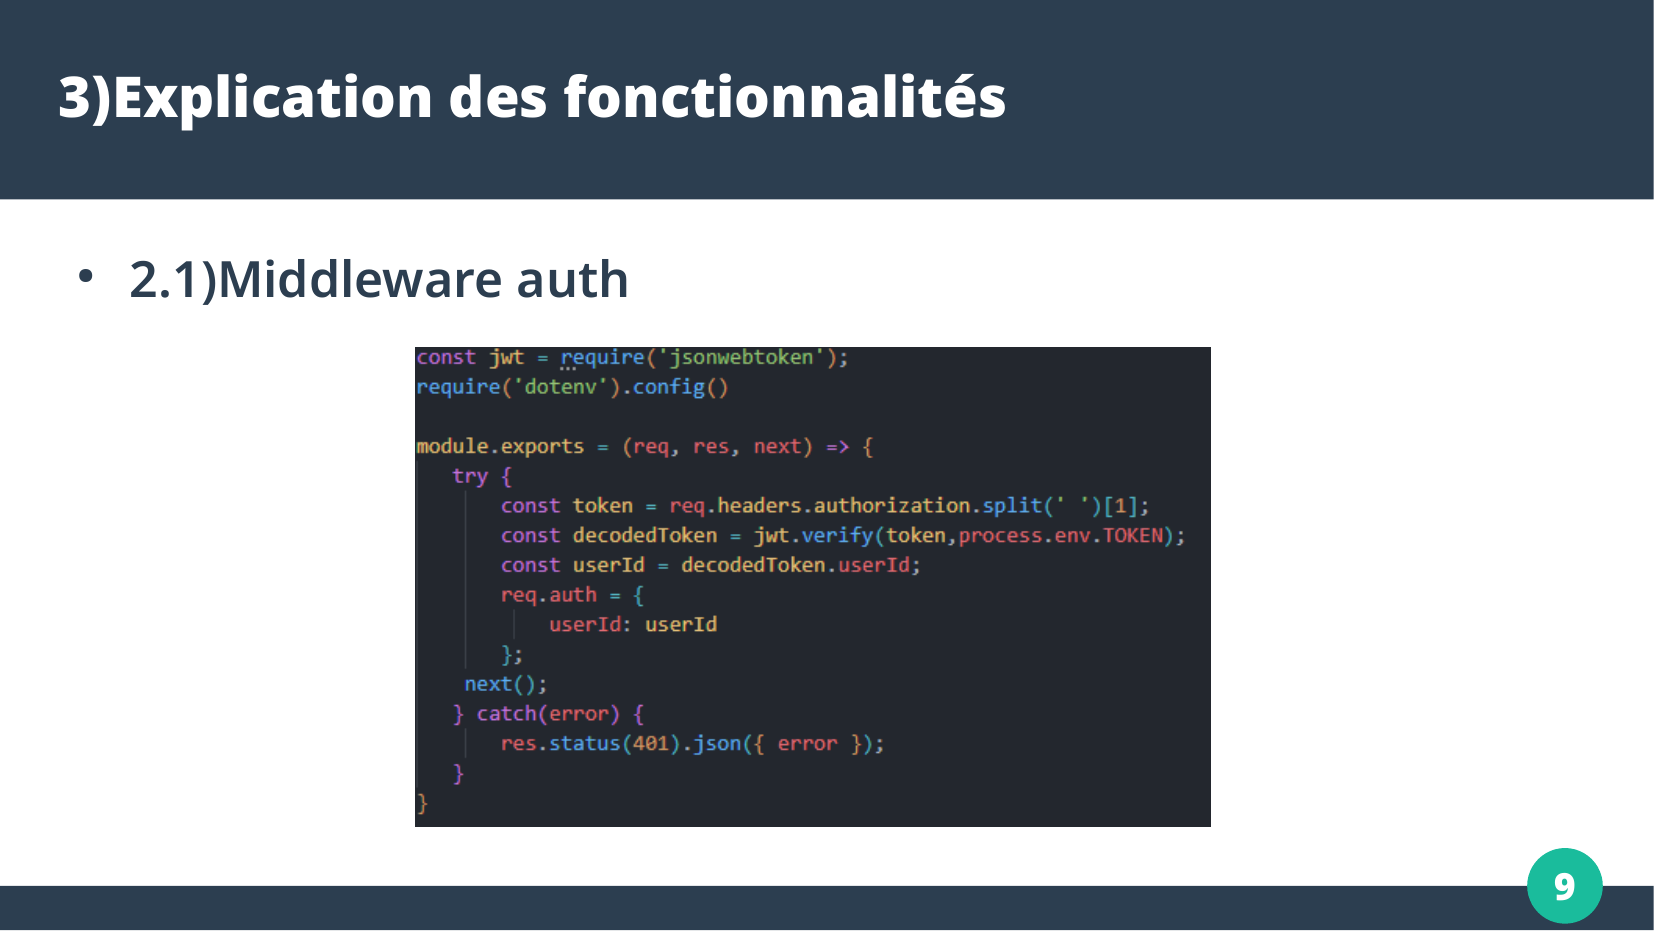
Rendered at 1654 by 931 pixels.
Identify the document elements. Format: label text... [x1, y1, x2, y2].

title 3)Explication des fonctionnalités [59, 37, 1595, 155]
list 2.1)Middleware auth [59, 243, 1595, 864]
picture [415, 347, 1211, 827]
